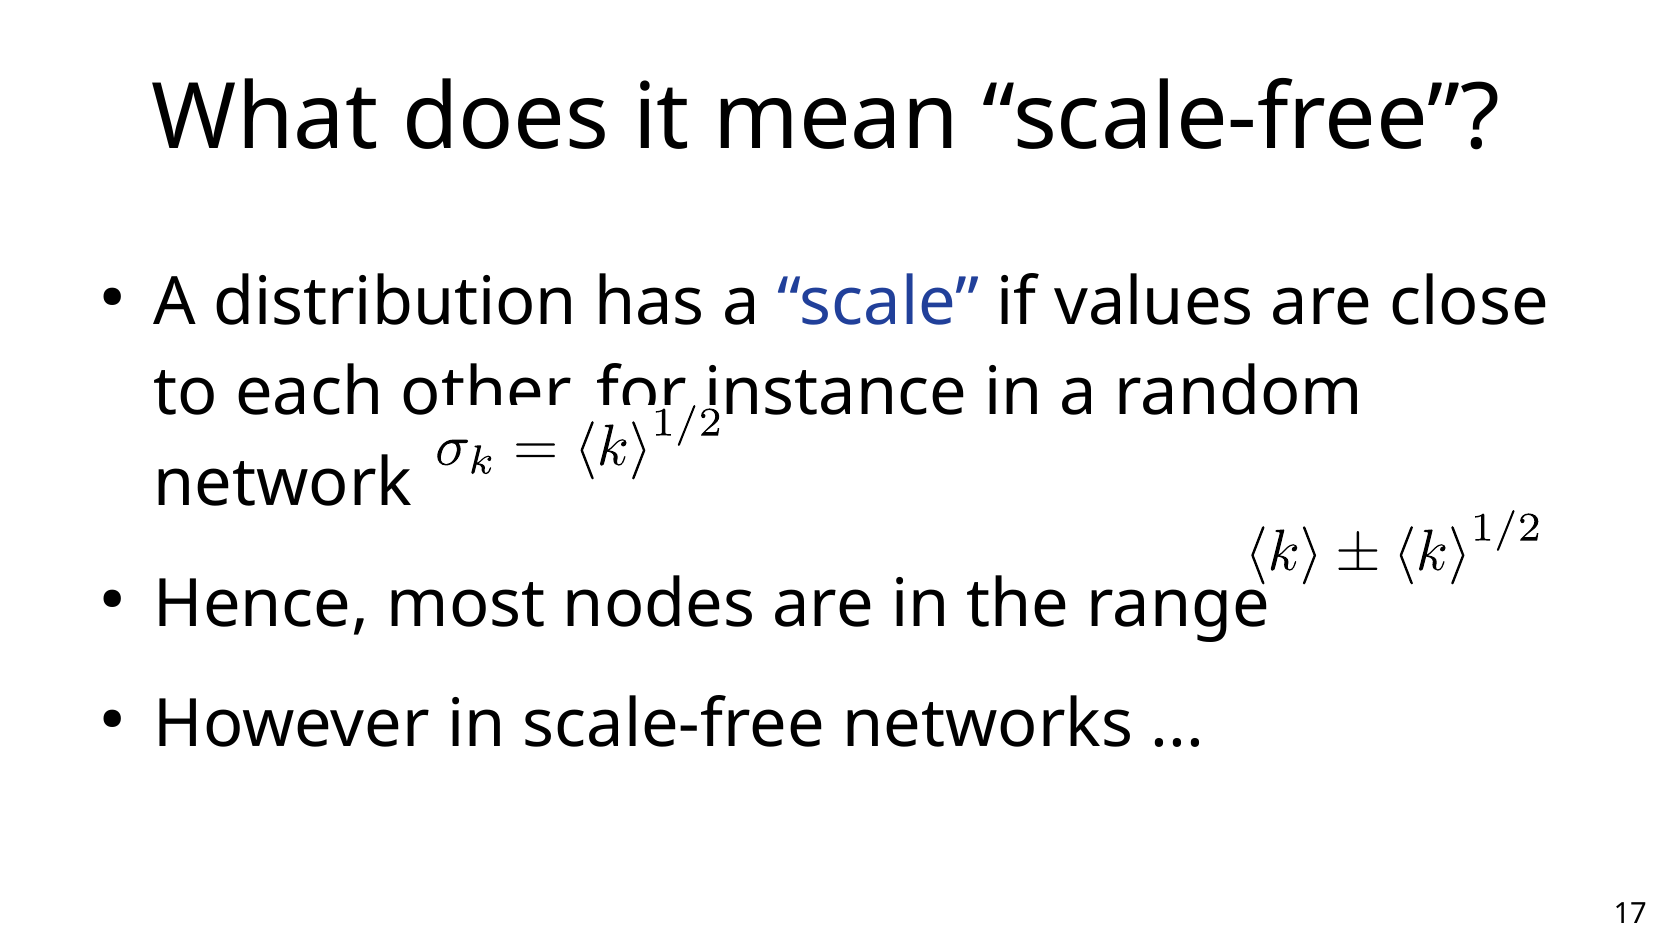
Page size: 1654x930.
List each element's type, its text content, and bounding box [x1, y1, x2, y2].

text_box [435, 405, 722, 480]
list A distribution has a “scale” if values are close to each other, for instance in a random network Hence, most nodes are in the range However in scale-free networks ... [82, 252, 1571, 793]
text_box [1245, 510, 1541, 585]
title What does it mean “scale-free”? [82, 1, 1571, 225]
